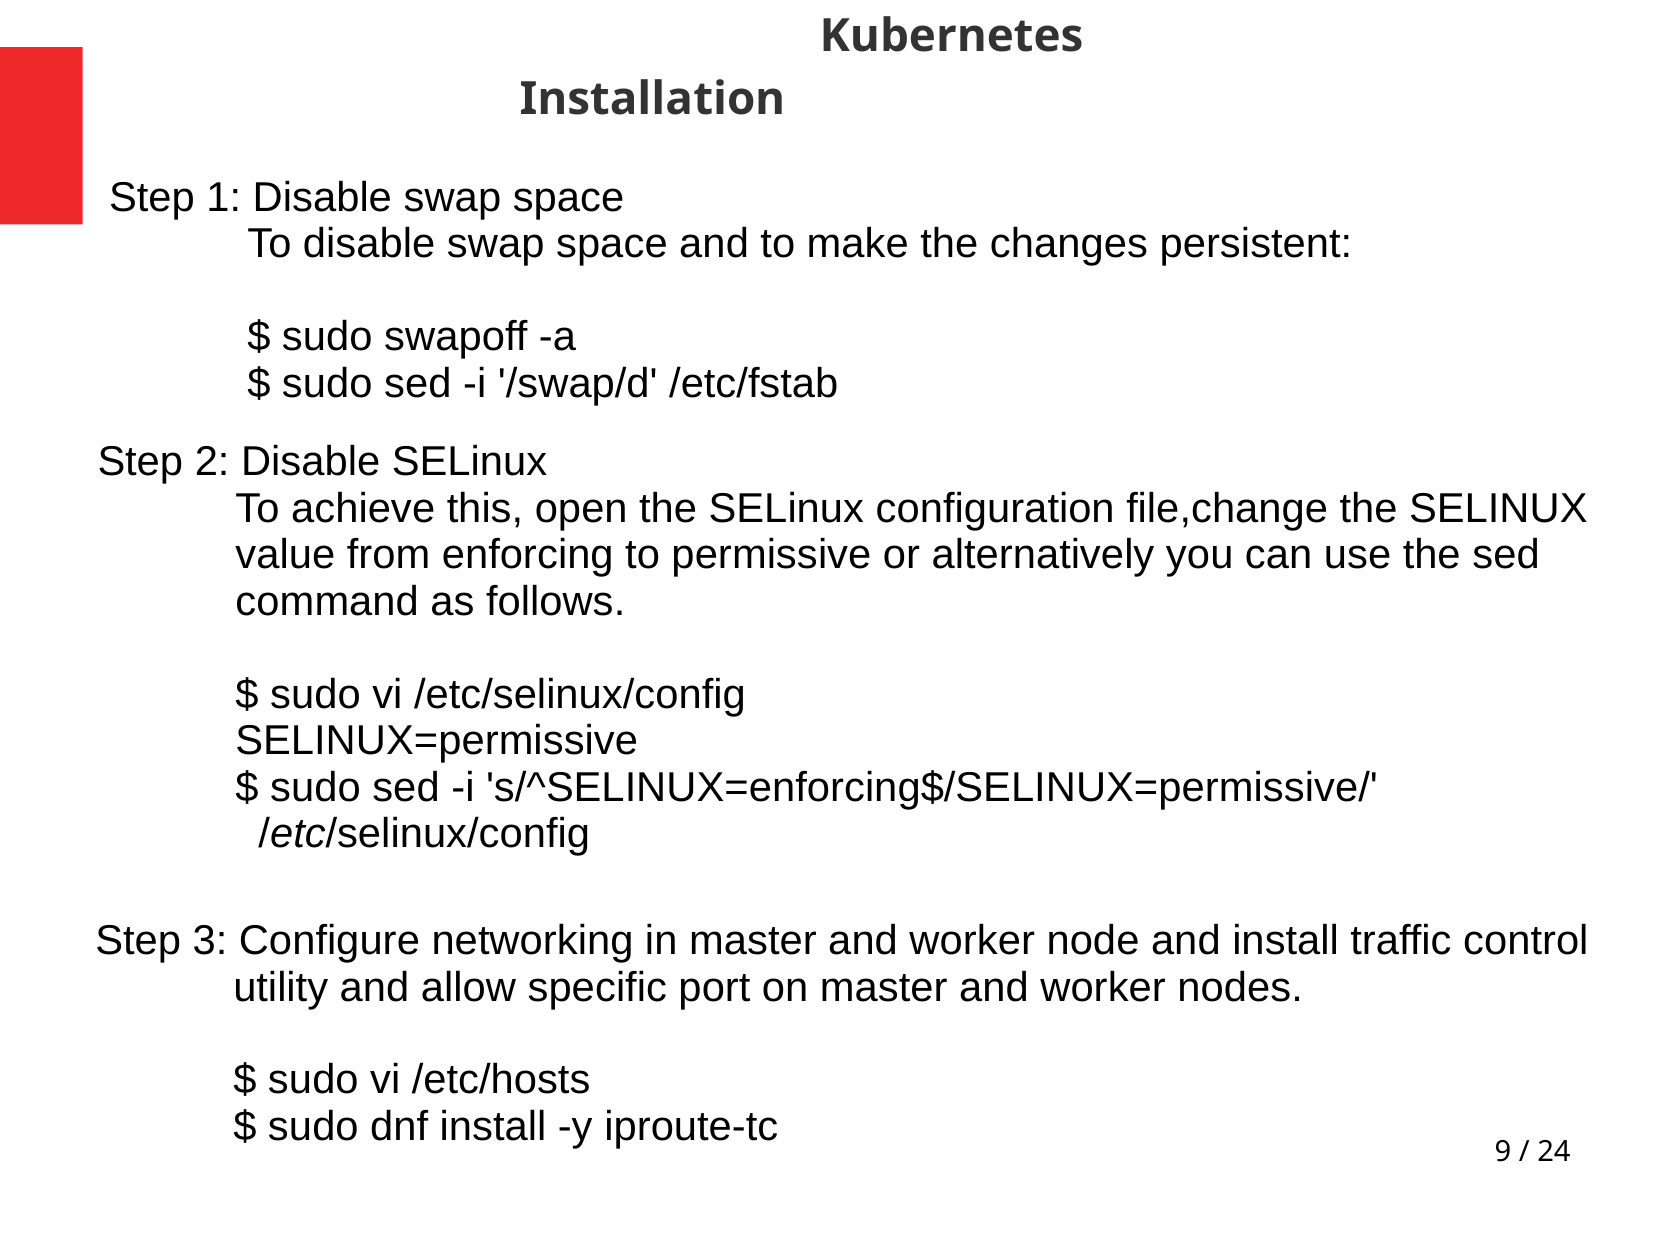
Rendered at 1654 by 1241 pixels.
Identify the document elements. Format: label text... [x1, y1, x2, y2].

title Kubernetes Installation [519, 11, 1158, 119]
text_box Step 1: Disable swap space To disable swap space and to make the changes persistent: $ sudo swapoff -a $ sudo sed -i '/swap/d' /etc/fstab [94, 166, 1580, 414]
text_box Step 3: Configure networking in master and worker node and install traffic control utility and allow specific port on master and worker nodes. $ sudo vi /etc/hosts $ sudo dnf install -y iproute-tc [80, 909, 1642, 1157]
text_box Step 2: Disable SELinux To achieve this, open the SELinux configuration file,change the SELINUX value from enforcing to permissive or alternatively you can use the sed command as follows. $ sudo vi /etc/selinux/config SELINUX=permissive $ sudo sed -i 's/^SELINUX=enforcing$/SELINUX=permissive/' /etc/selinux/config [82, 430, 1630, 875]
